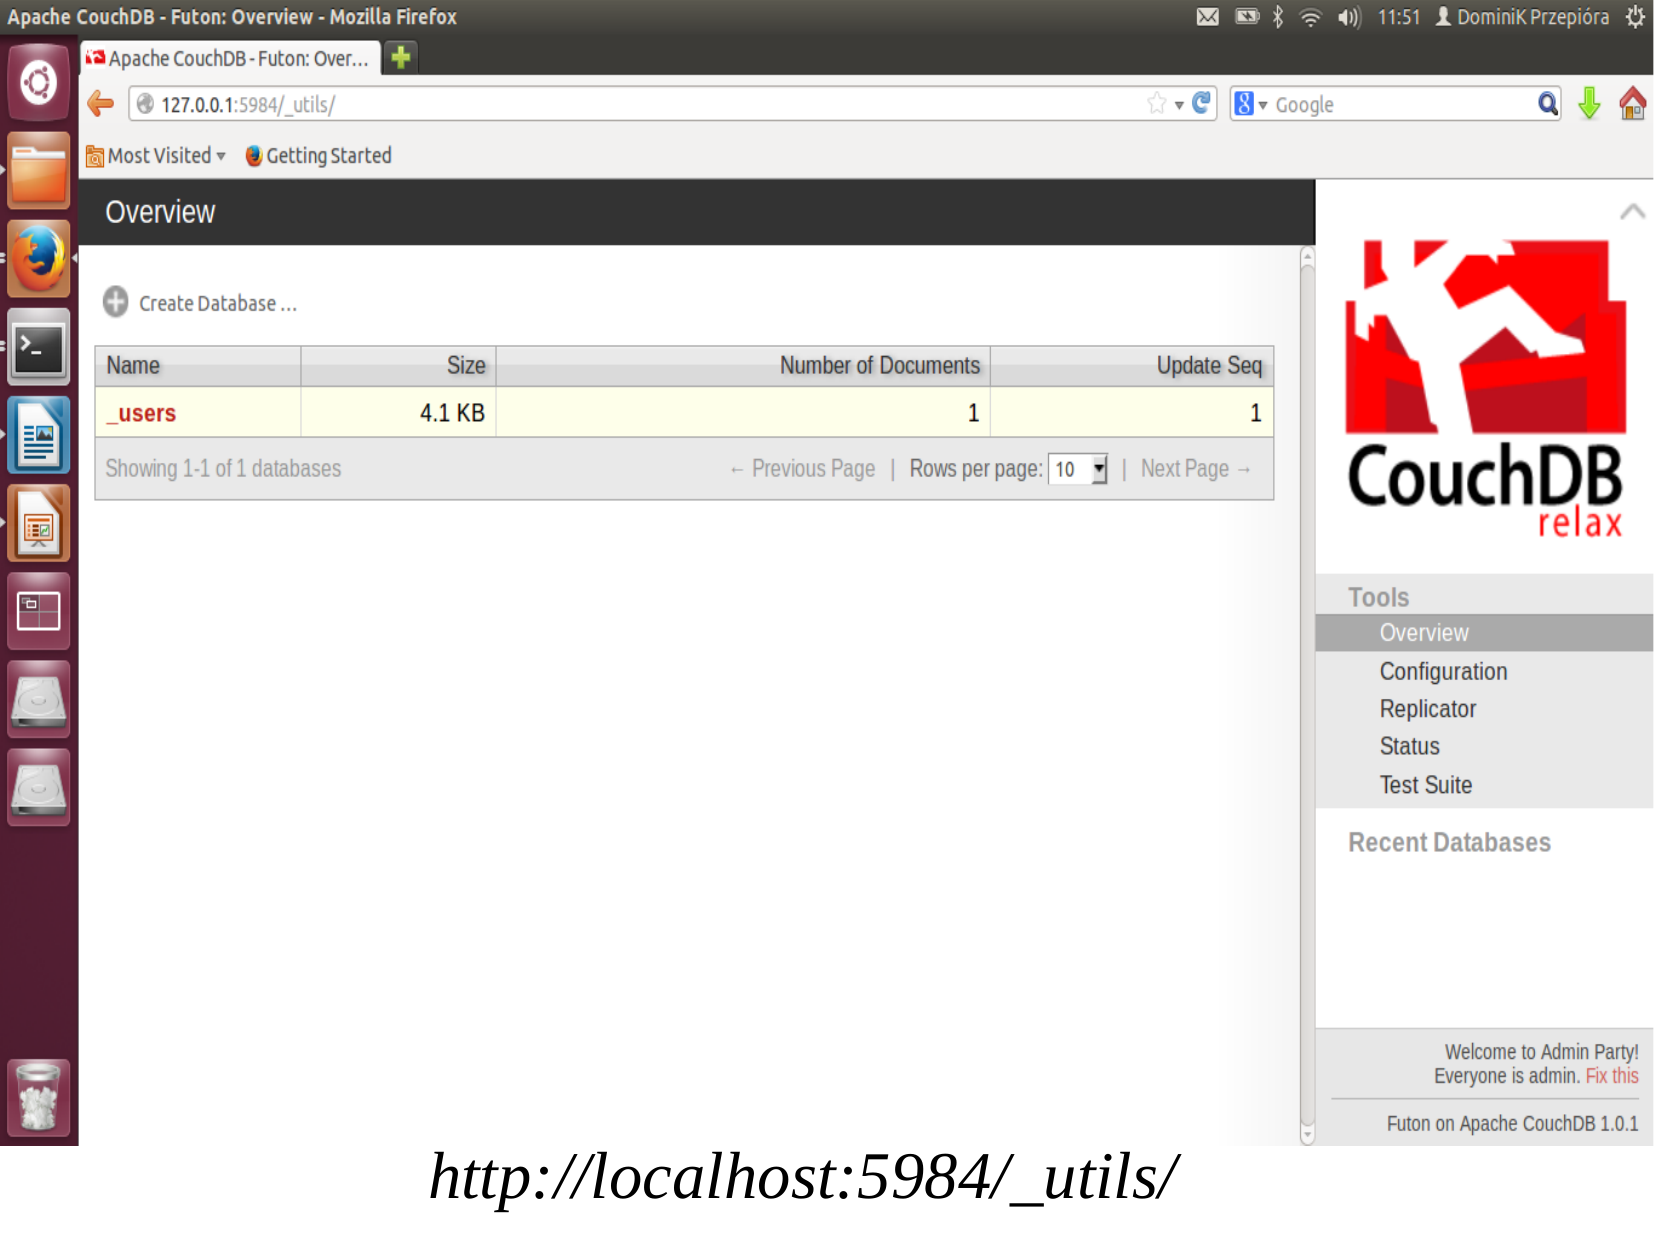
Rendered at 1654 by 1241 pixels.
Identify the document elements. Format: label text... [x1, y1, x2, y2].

picture [0, 0, 1654, 1146]
text_box http://localhost:5984/_utils/ [413, 1139, 1194, 1229]
